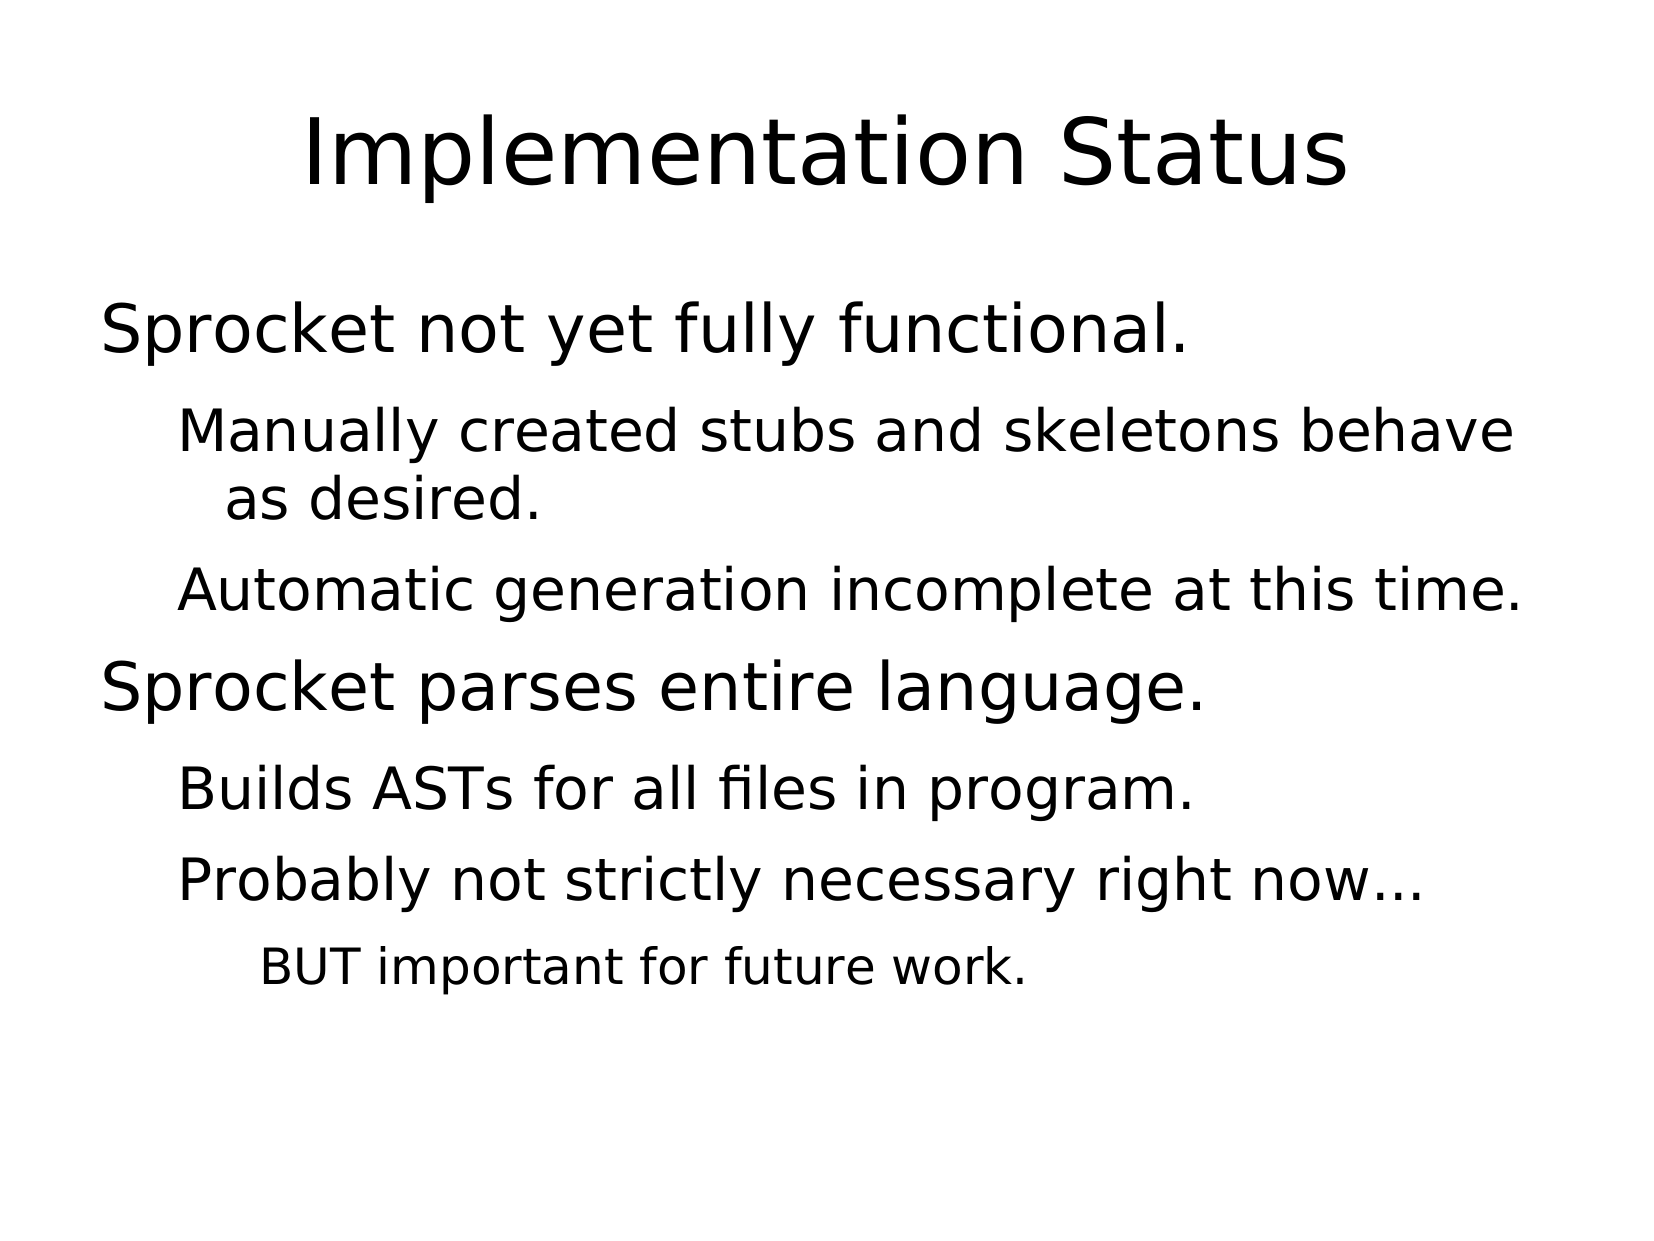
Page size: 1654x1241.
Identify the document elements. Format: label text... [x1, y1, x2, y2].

title Implementation Status [82, 49, 1571, 257]
list Sprocket not yet fully functional. Manually created stubs and skeletons behave as desired. Automatic generation incomplete at this time. Sprocket parses entire language. Builds ASTs for all files in program. Probably not strictly necessary right now... BUT important for future work. [82, 290, 1571, 1094]
